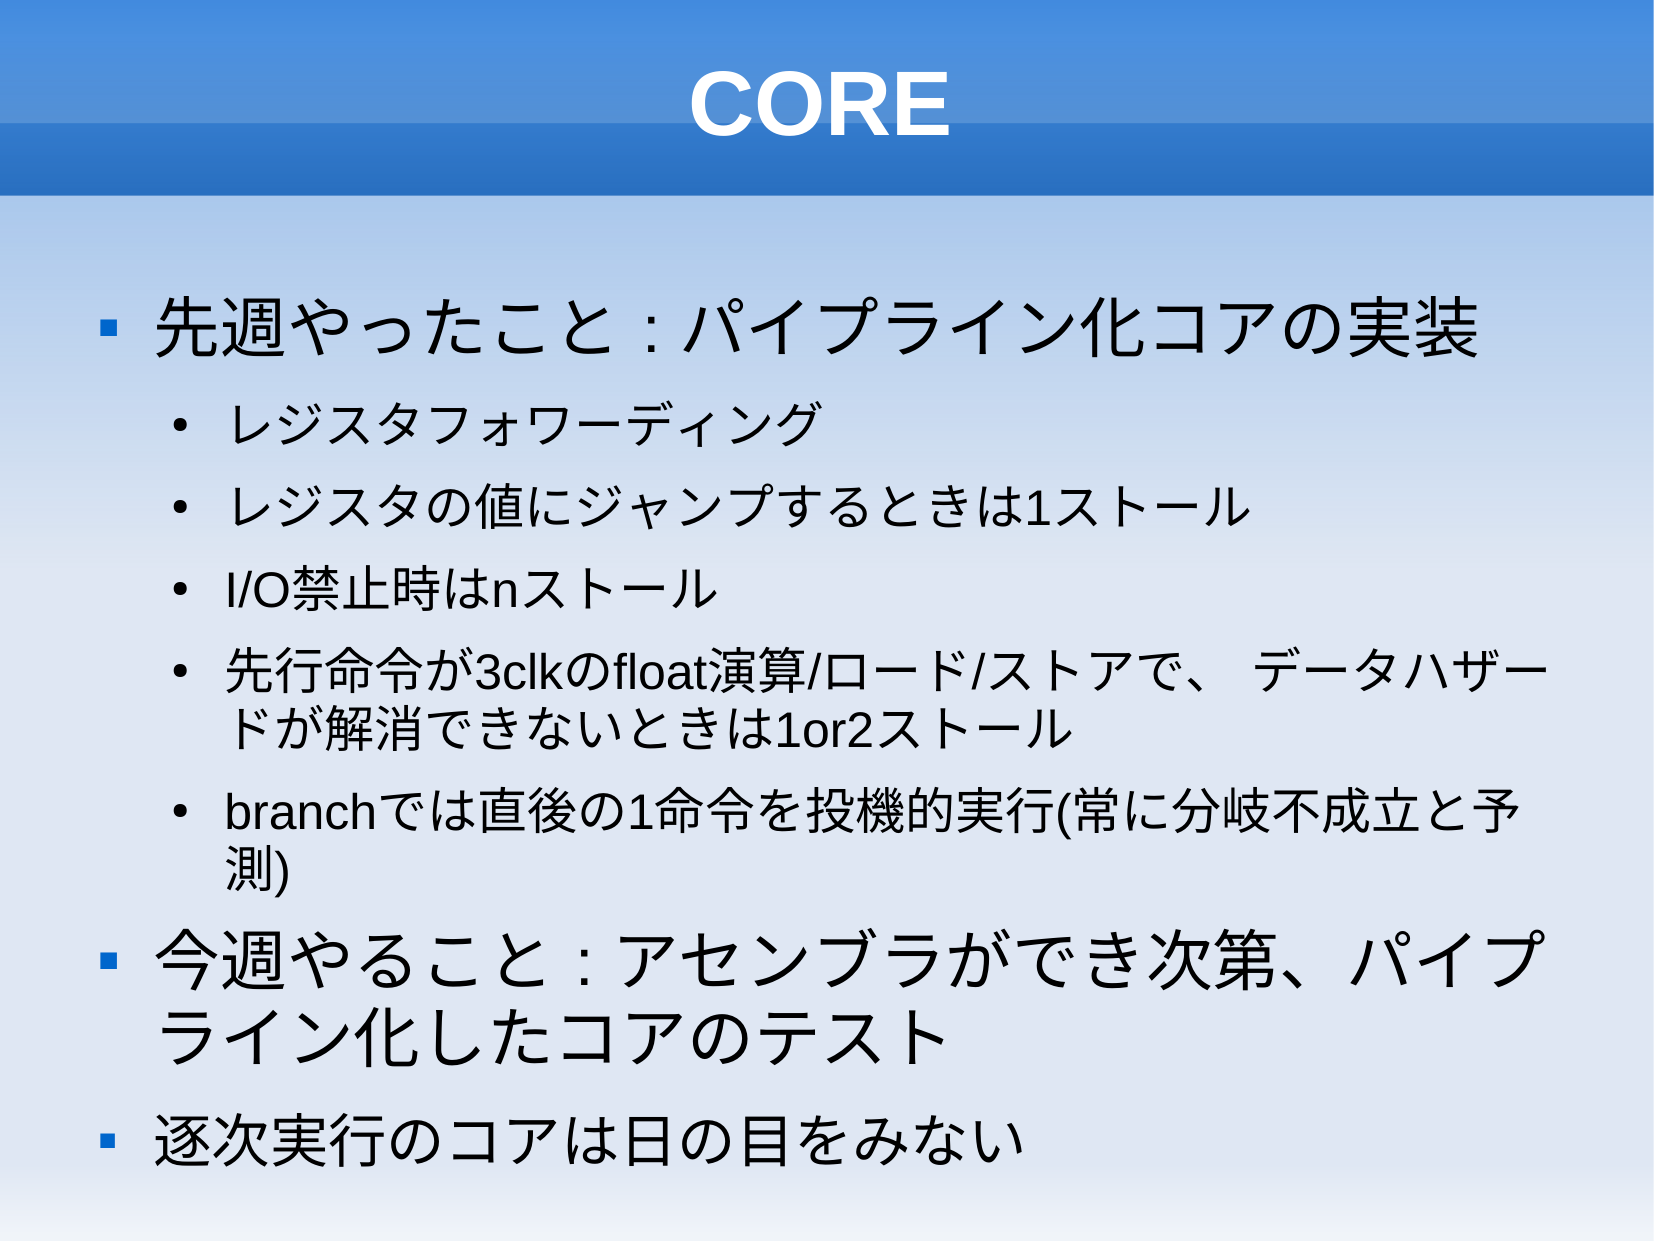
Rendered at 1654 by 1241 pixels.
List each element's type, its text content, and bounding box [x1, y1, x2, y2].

picture [0, 0, 1654, 1241]
list 先週やったこと : パイプライン化コアの実装 レジスタフォワーディング レジスタの値にジャンプするときは1ストール I/O禁止時はnストール 先行命令が3clkのfloat演算/ロード/ストアで、 データハザードが解消できないときは1or2ストール branchでは直後の1命令を投機的実行(常に分岐不成立と予測) 今週やること : アセンブラができ次第、パイプライン化したコアのテスト 逐次実行のコアは日の目をみない [82, 290, 1571, 1227]
title CORE [76, 0, 1565, 208]
